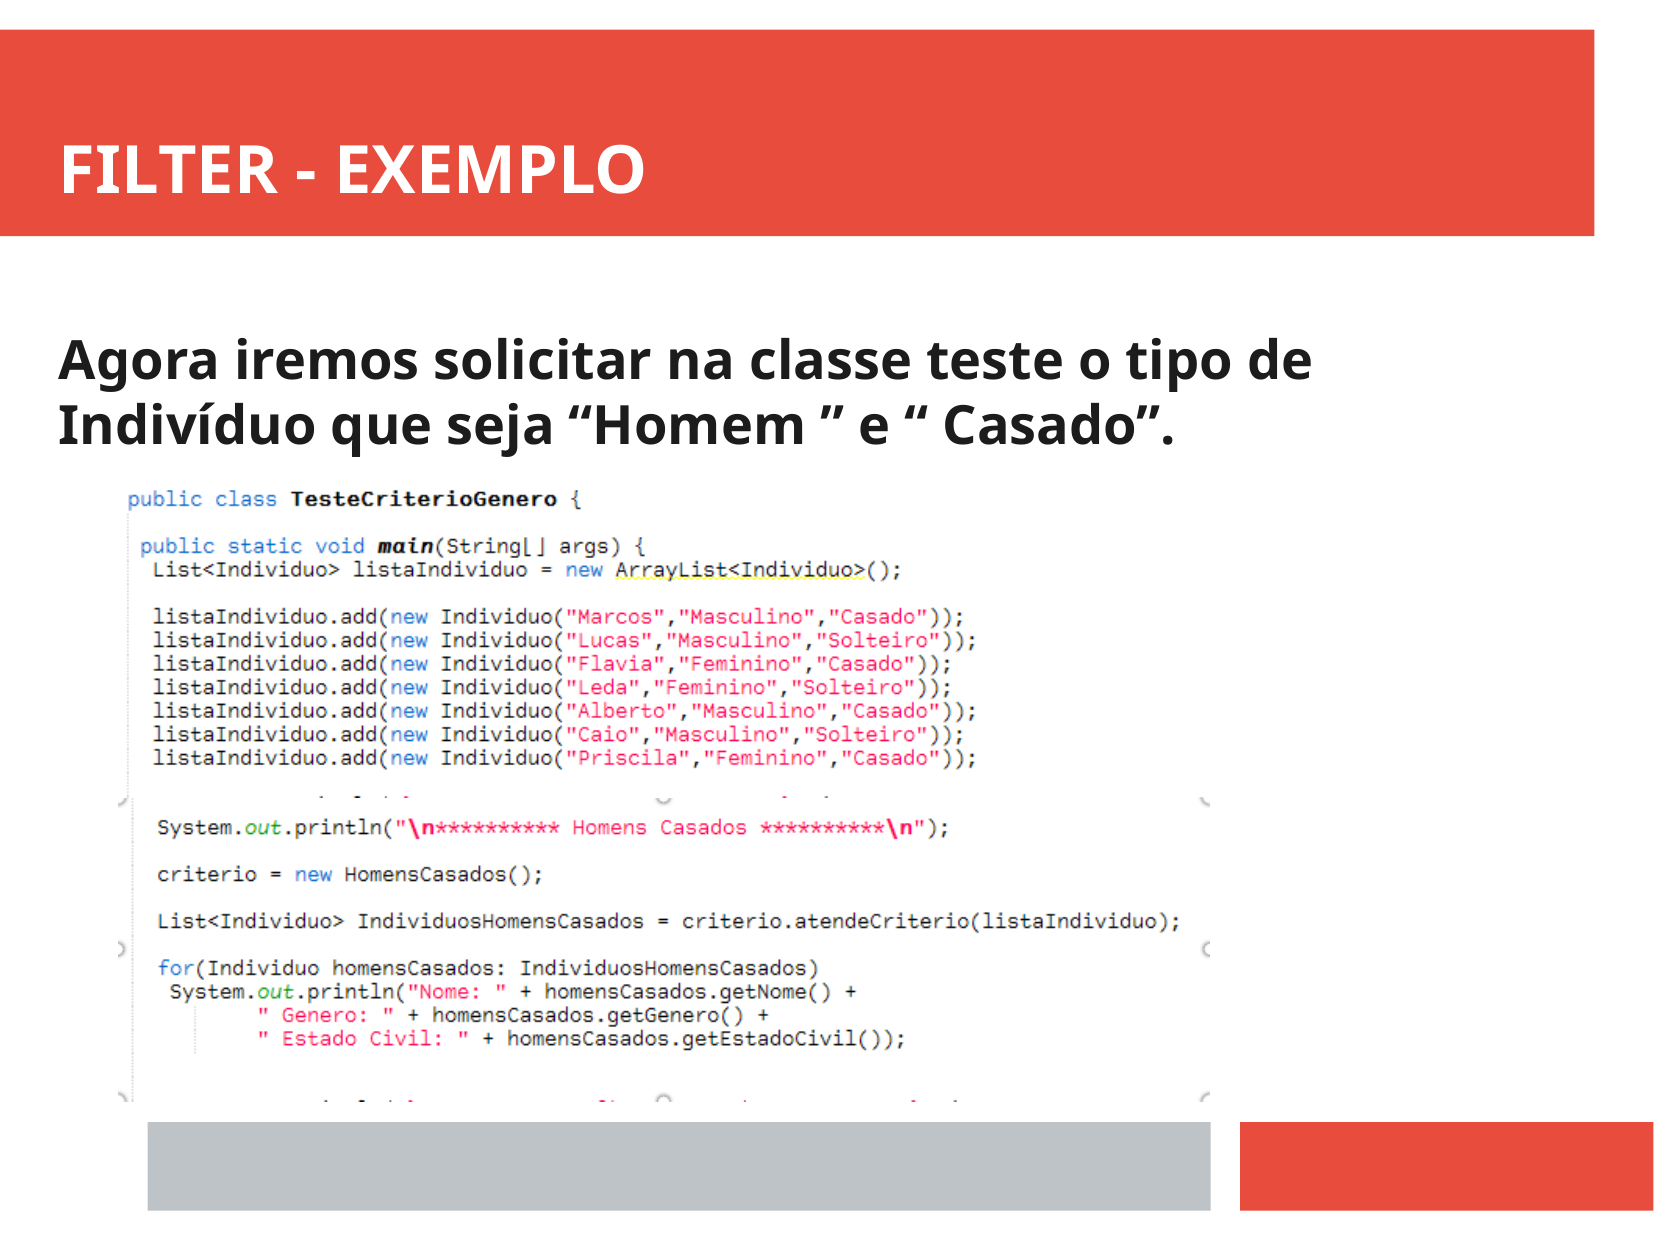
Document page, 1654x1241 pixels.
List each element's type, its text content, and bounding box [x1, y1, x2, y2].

text_box FILTER - EXEMPLO [59, 59, 1595, 207]
picture [118, 478, 1210, 1102]
text_box Agora iremos solicitar na classe teste o tipo de Indivíduo que seja “Homem ” e “ Casado”. [59, 324, 1565, 1093]
